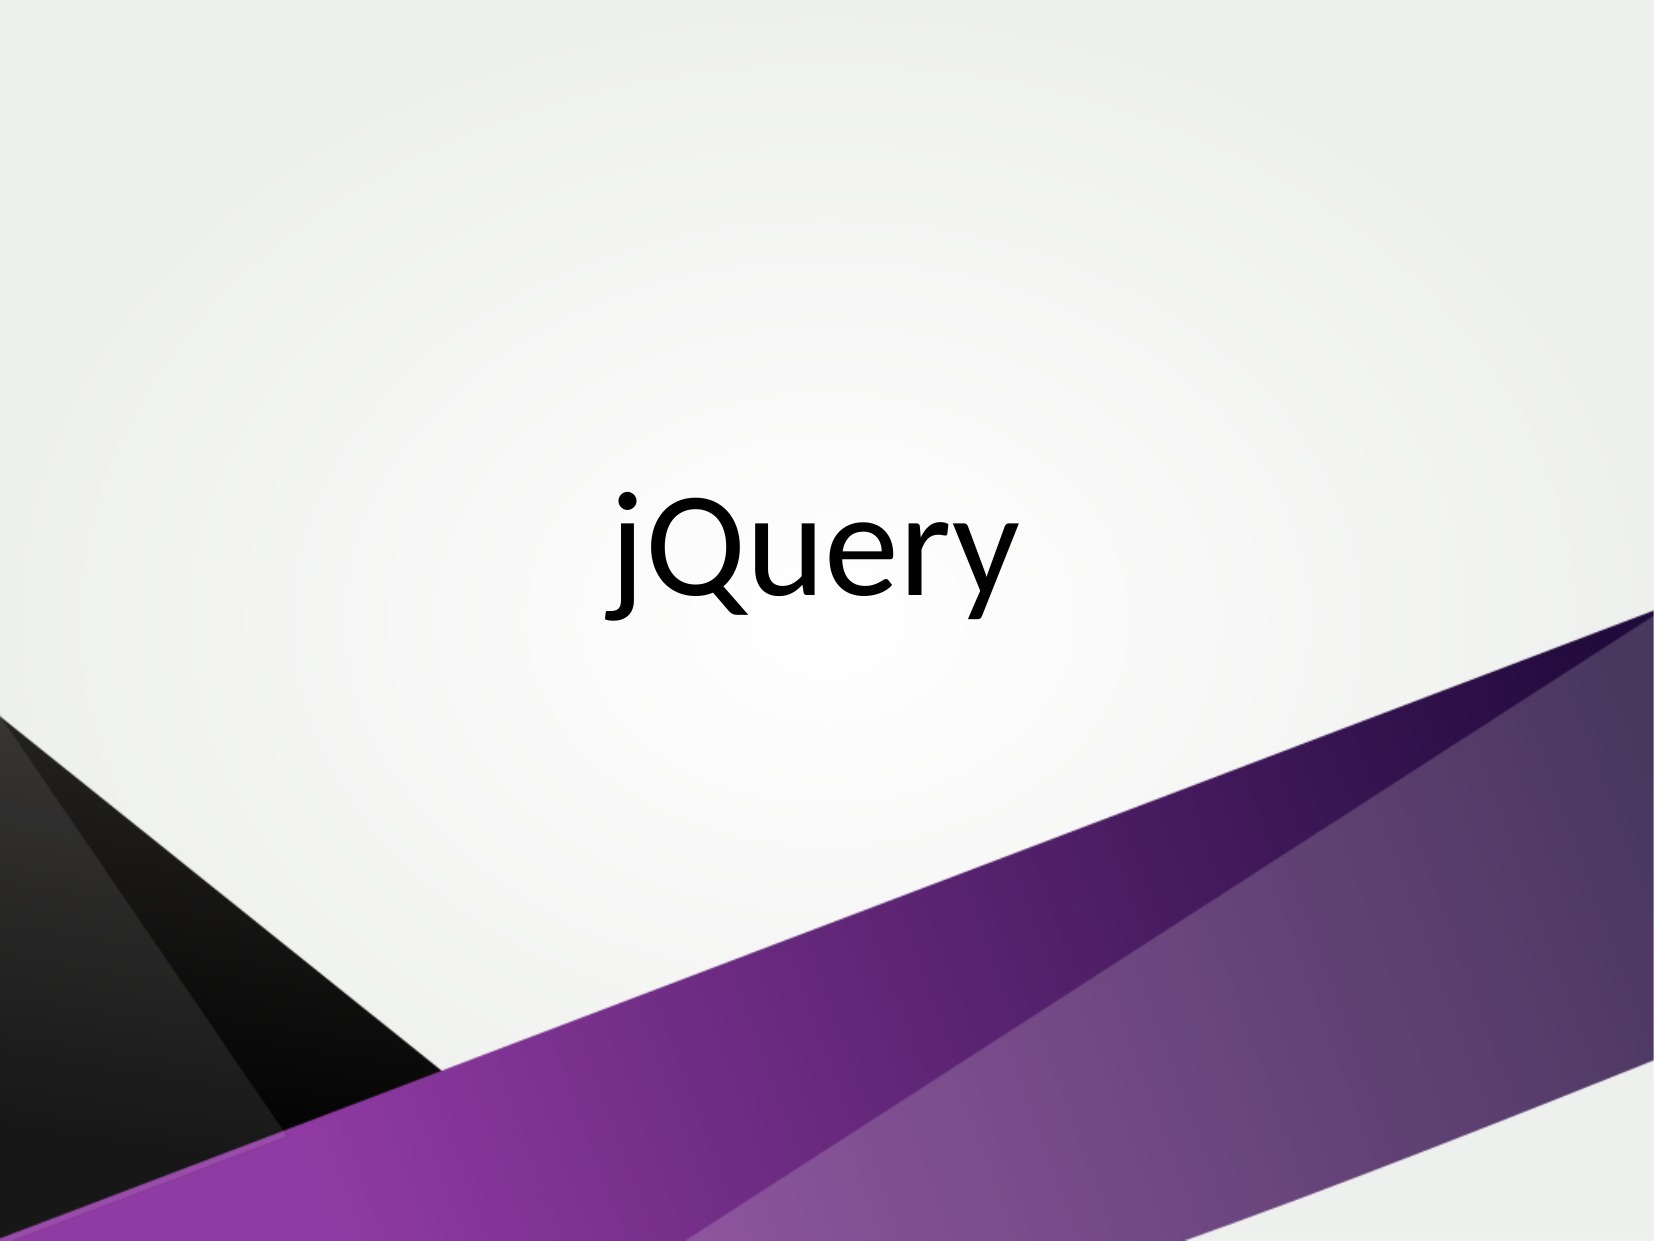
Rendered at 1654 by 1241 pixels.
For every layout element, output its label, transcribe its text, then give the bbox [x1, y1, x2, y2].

picture [0, 0, 1654, 1241]
title jQuery [70, 454, 1560, 662]
